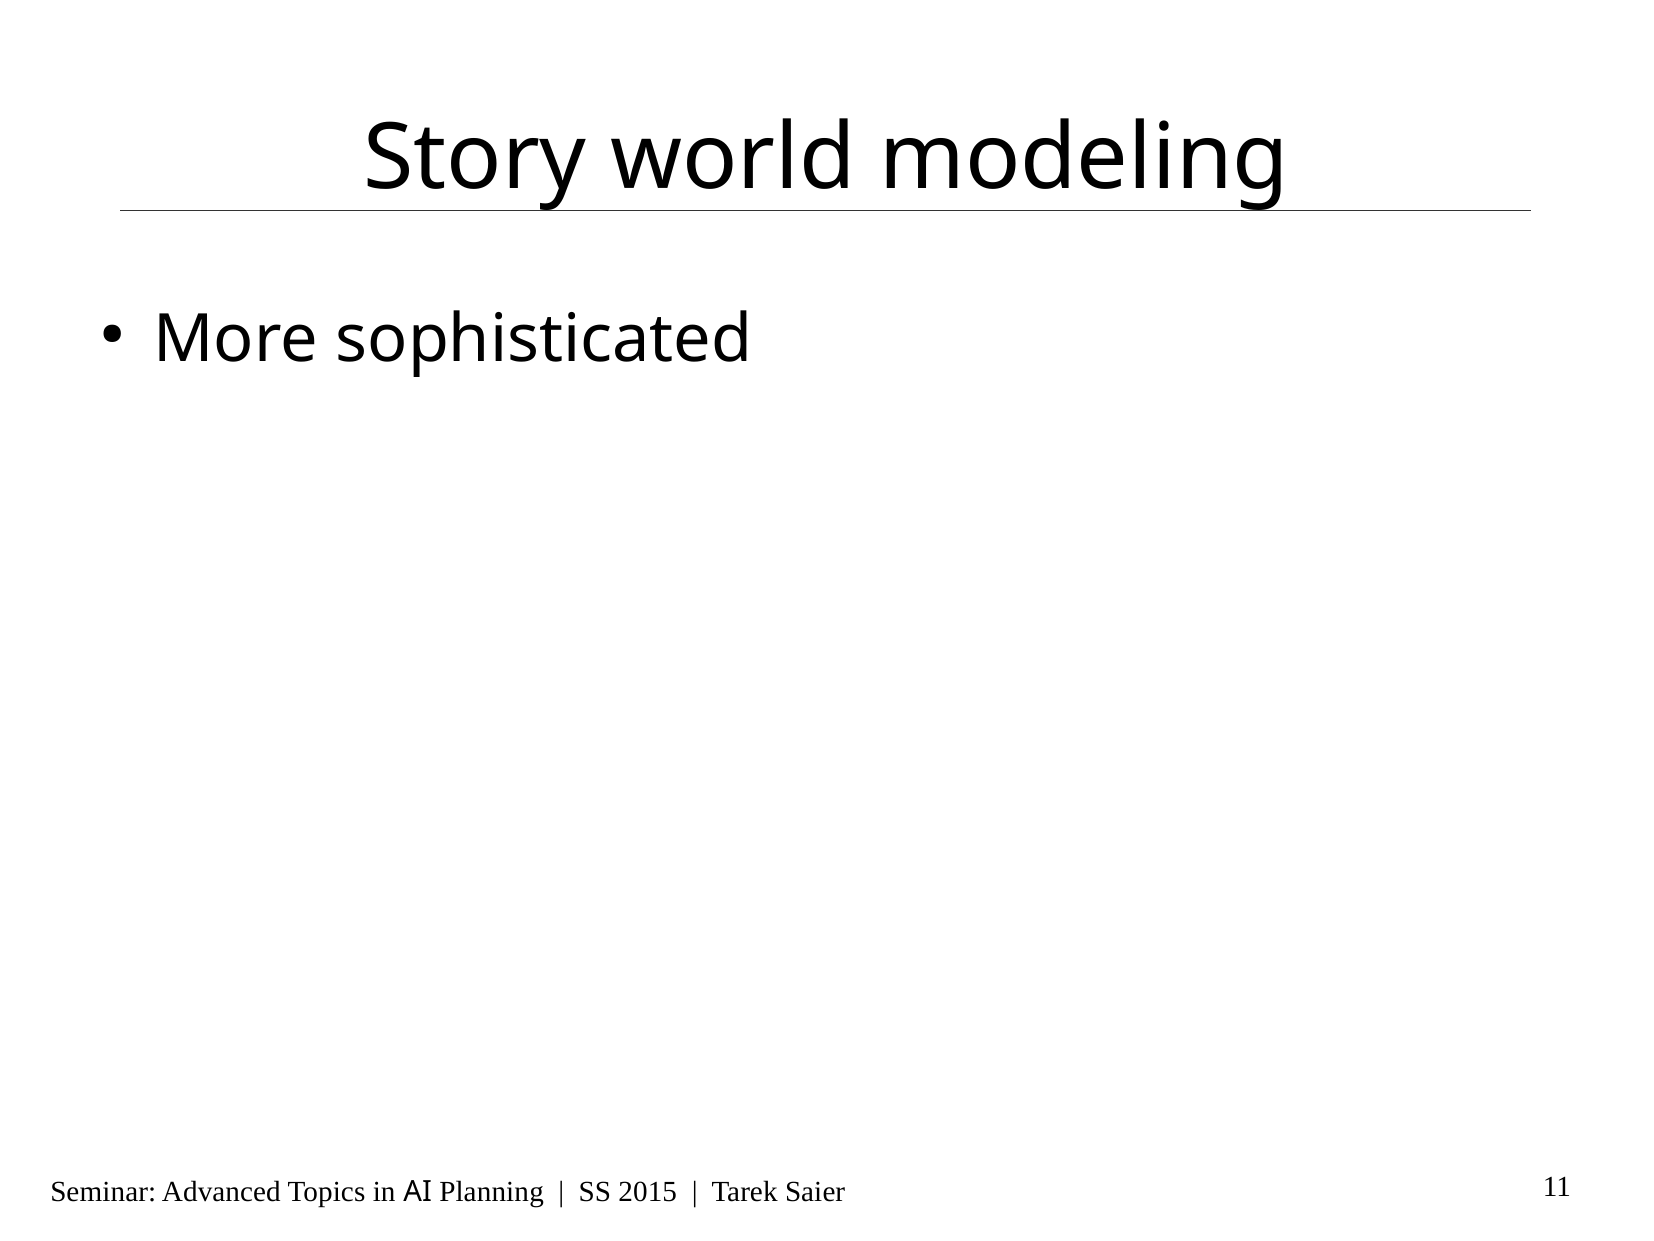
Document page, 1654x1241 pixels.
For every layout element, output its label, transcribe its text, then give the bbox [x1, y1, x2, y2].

list More sophisticated [82, 290, 1571, 995]
title Story world modeling [82, 49, 1571, 257]
